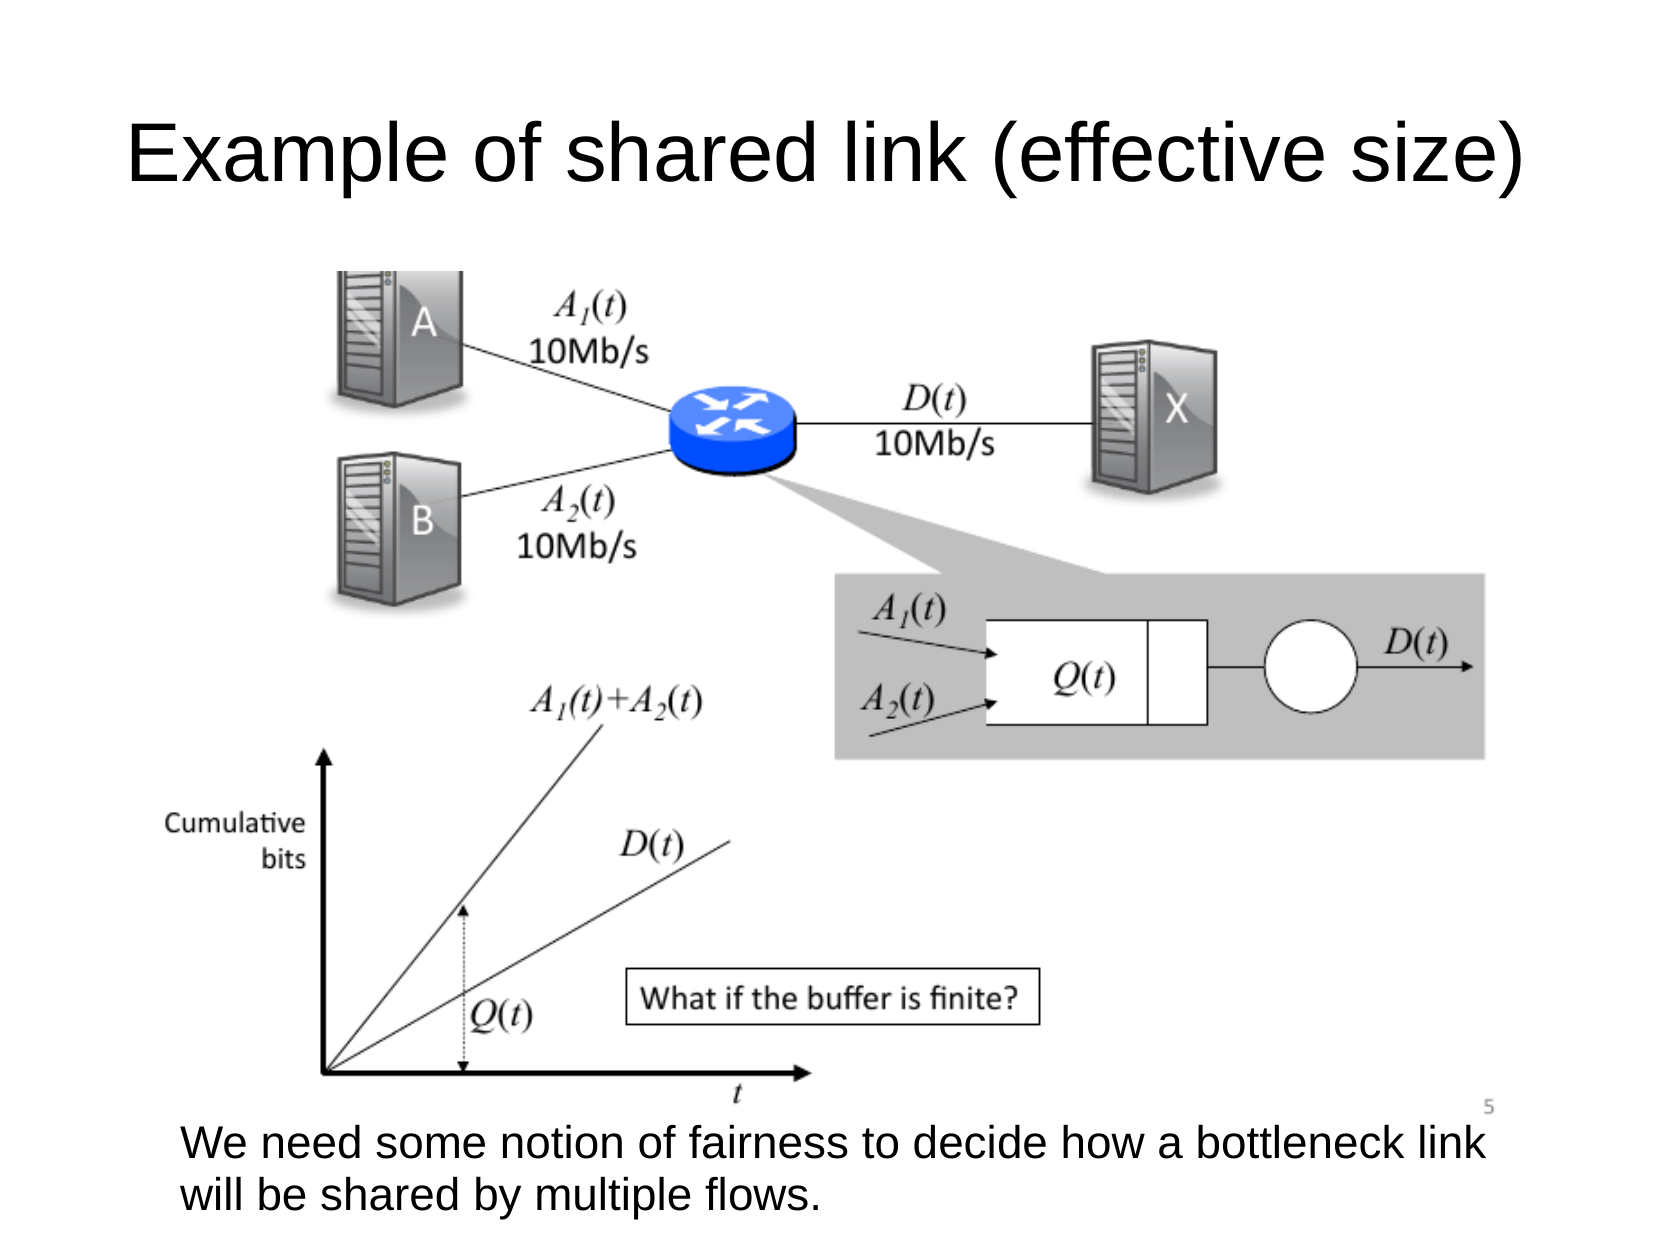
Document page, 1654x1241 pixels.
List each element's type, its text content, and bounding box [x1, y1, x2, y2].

title Example of shared link (effective size) [82, 49, 1571, 257]
text_box We need some notion of fairness to decide how a bottleneck link will be shared by multiple flows. [165, 1110, 1516, 1228]
picture [90, 271, 1546, 1126]
